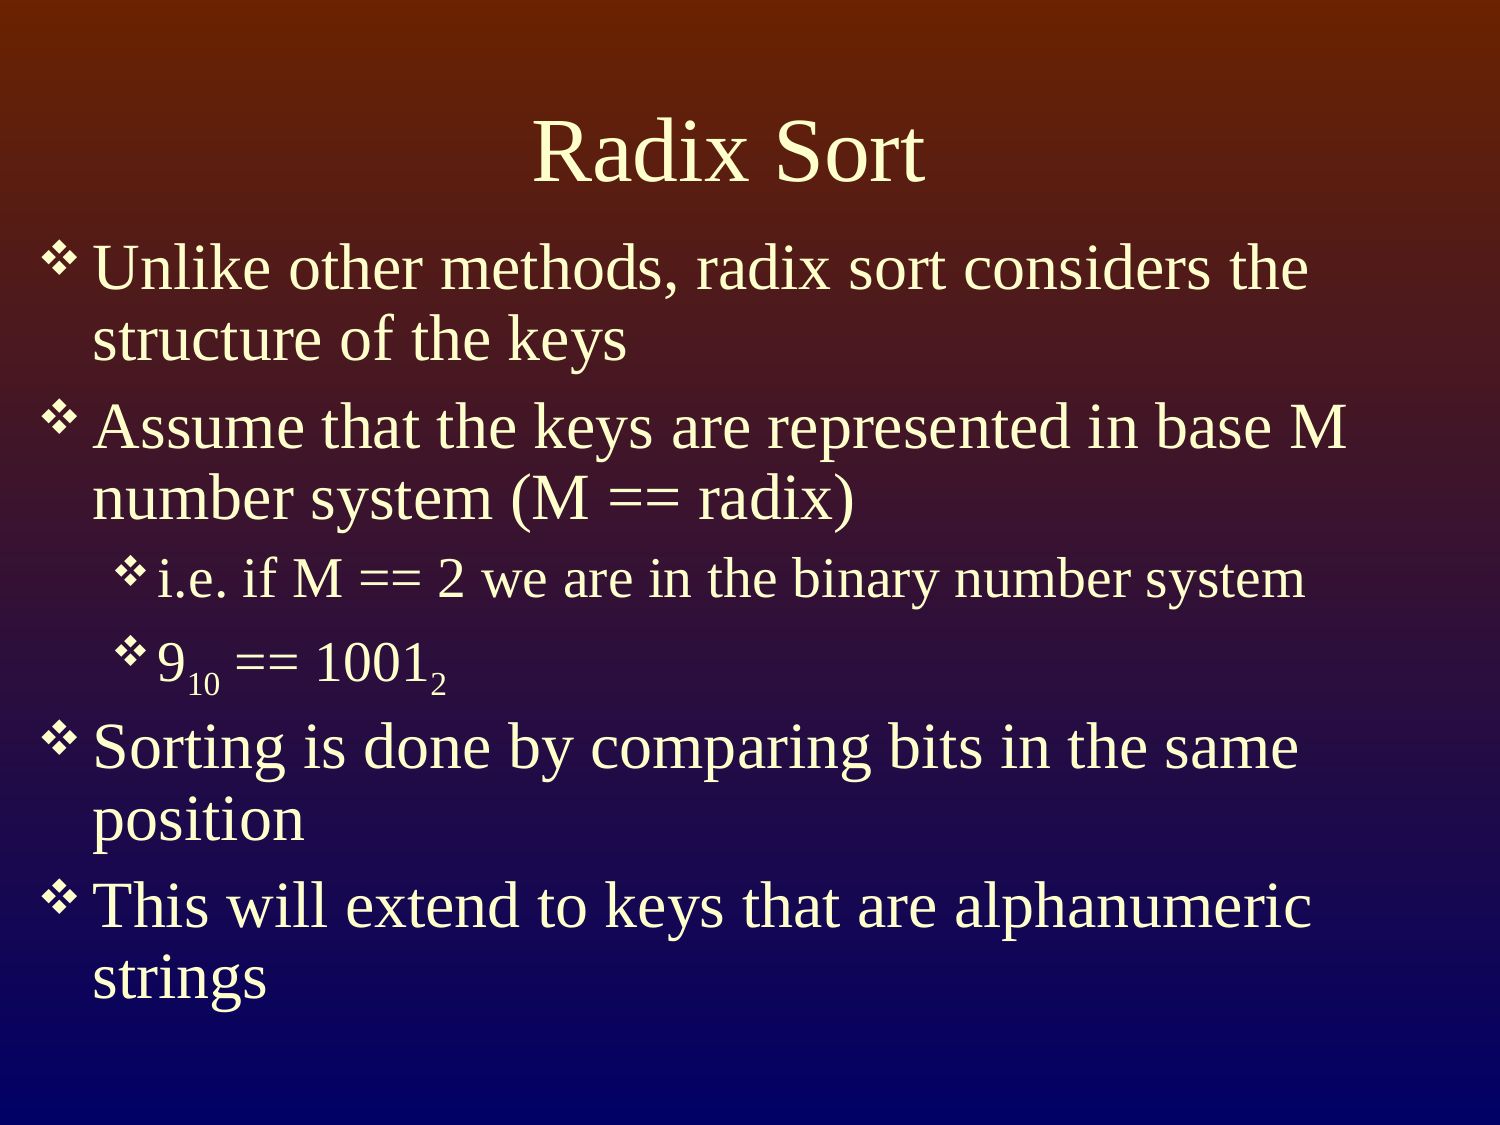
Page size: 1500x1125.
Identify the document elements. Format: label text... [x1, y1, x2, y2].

title Radix Sort [0, 50, 1458, 240]
list Unlike other methods, radix sort considers the structure of the keys Assume that the keys are represented in base M number system (M == radix) i.e. if M == 2 we are in the binary number system 910 == 10012 Sorting is done by comparing bits in the same position This will extend to keys that are alphanumeric strings [22, 224, 1482, 1026]
